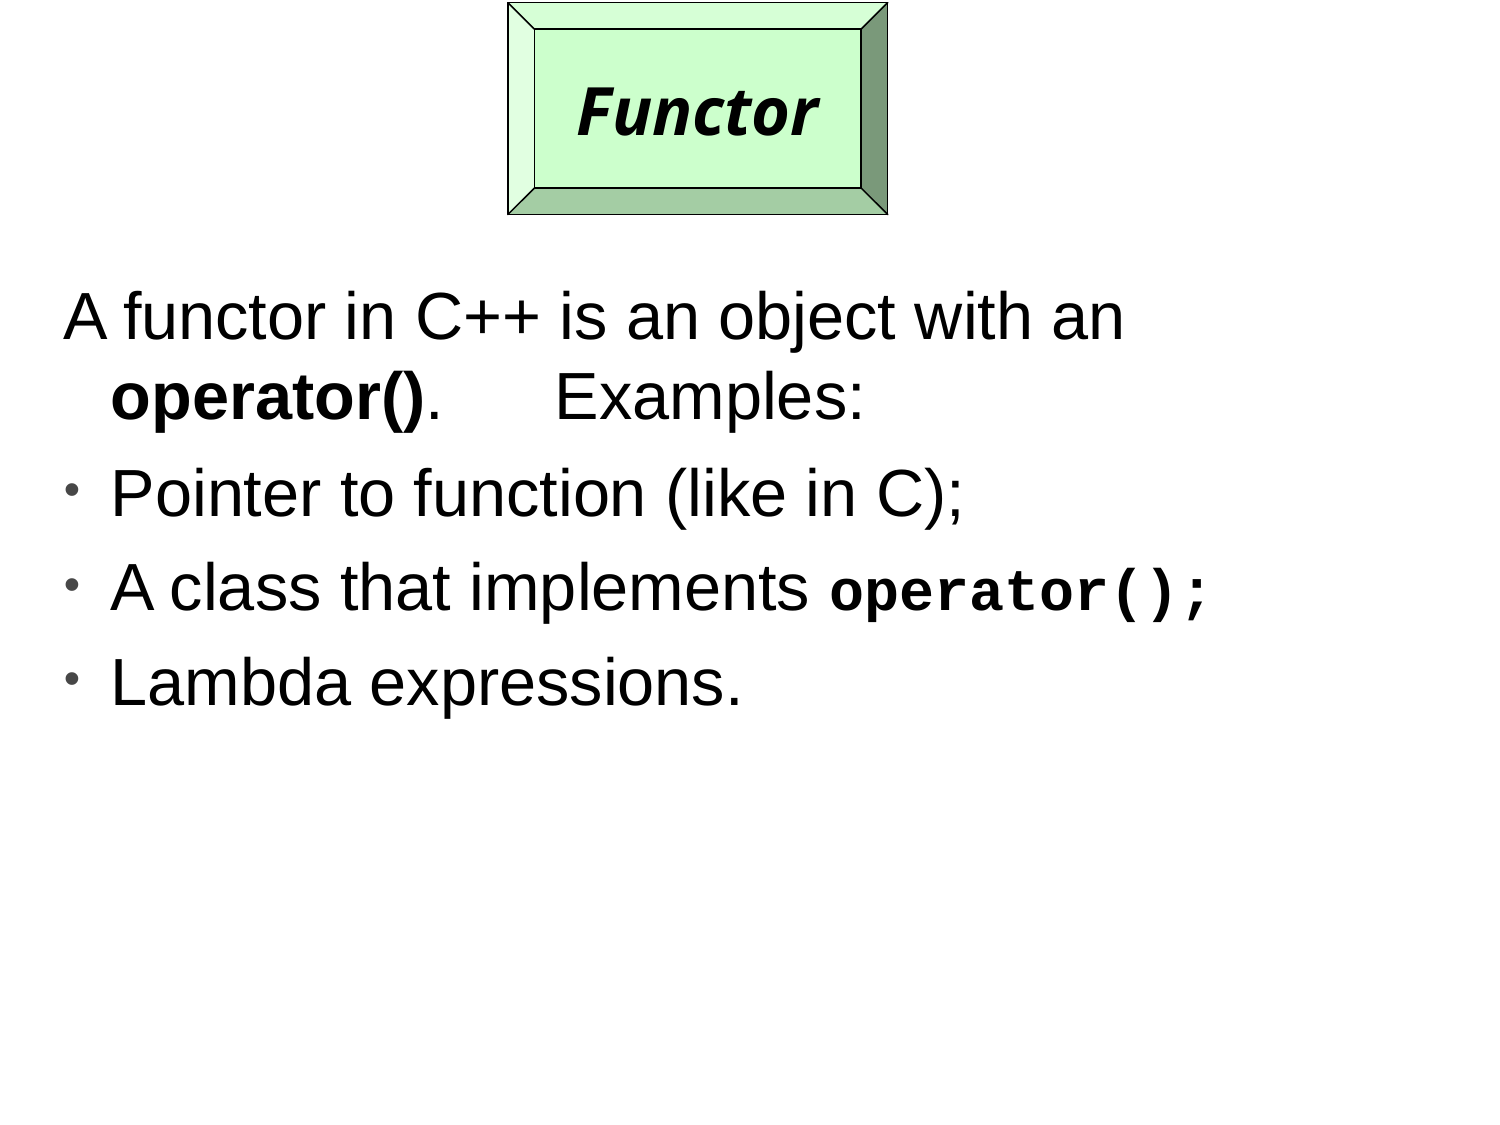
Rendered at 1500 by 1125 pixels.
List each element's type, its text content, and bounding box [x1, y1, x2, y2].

list A functor in C++ is an object with an operator(). Examples: Pointer to function (like in C); A class that implements operator(); Lambda expressions. [49, 265, 1357, 936]
picture [507, 1, 894, 220]
text_box Functor [547, 35, 849, 183]
